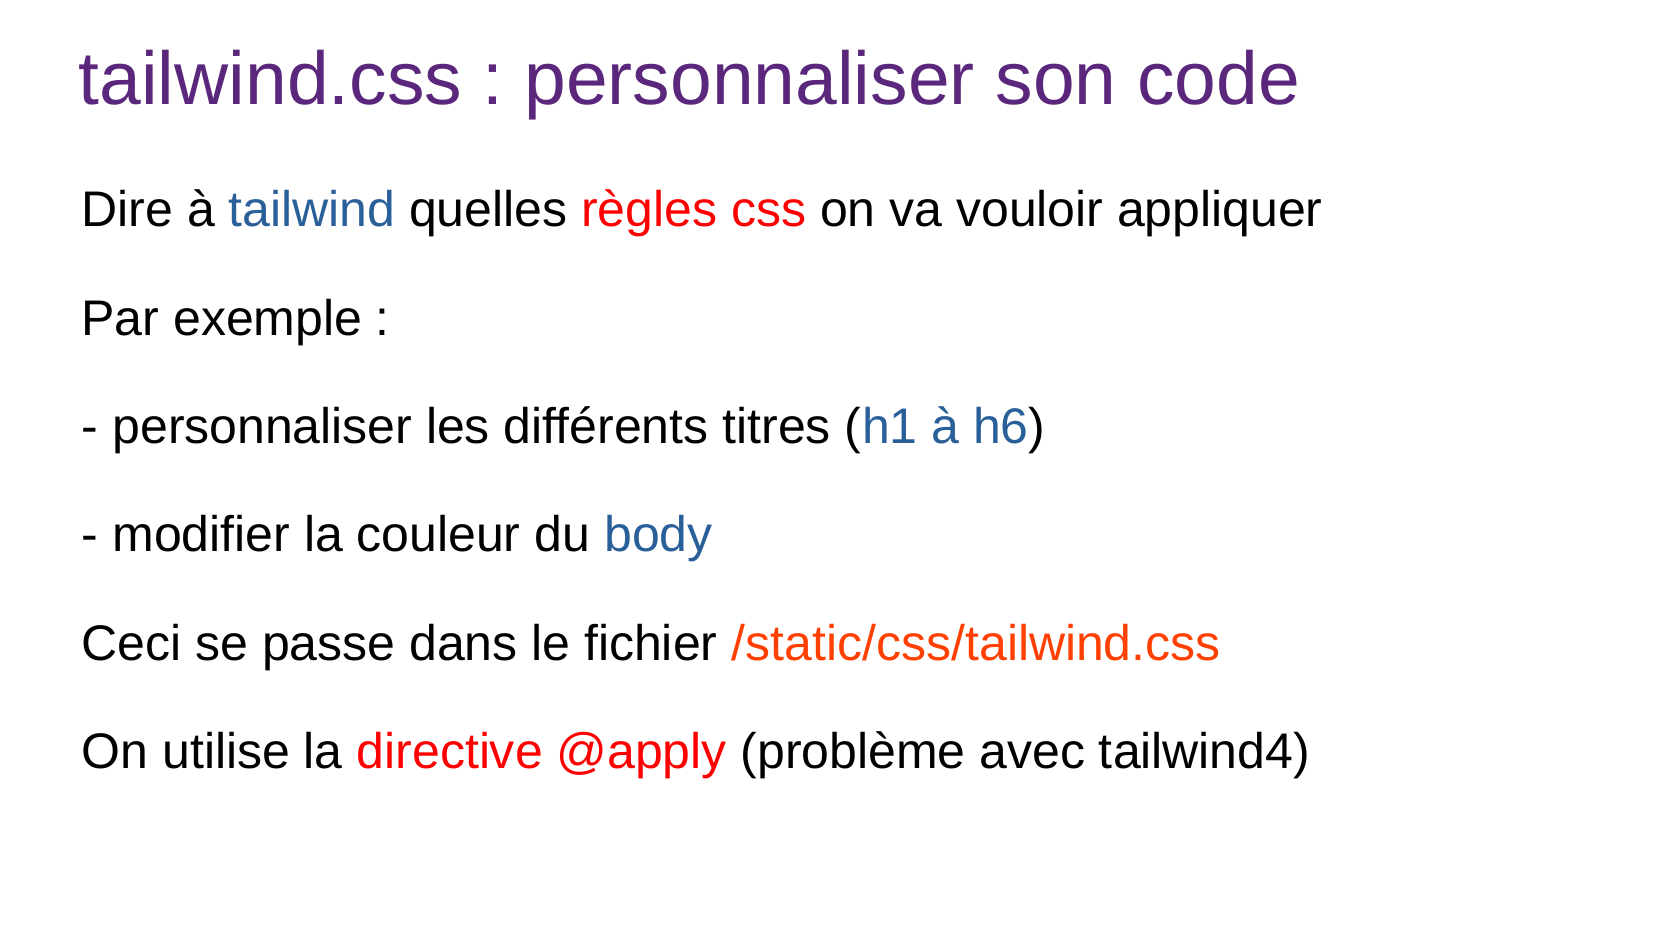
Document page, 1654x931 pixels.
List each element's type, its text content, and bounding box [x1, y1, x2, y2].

text_box Dire à tailwind quelles règles css on va vouloir appliquer Par exemple : - personnaliser les différents titres (h1 à h6) - modifier la couleur du body Ceci se passe dans le fichier /static/css/tailwind.css On utilise la directive @apply (problème avec tailwind4) [81, 153, 1570, 876]
title tailwind.css : personnaliser son code [78, 36, 1556, 148]
